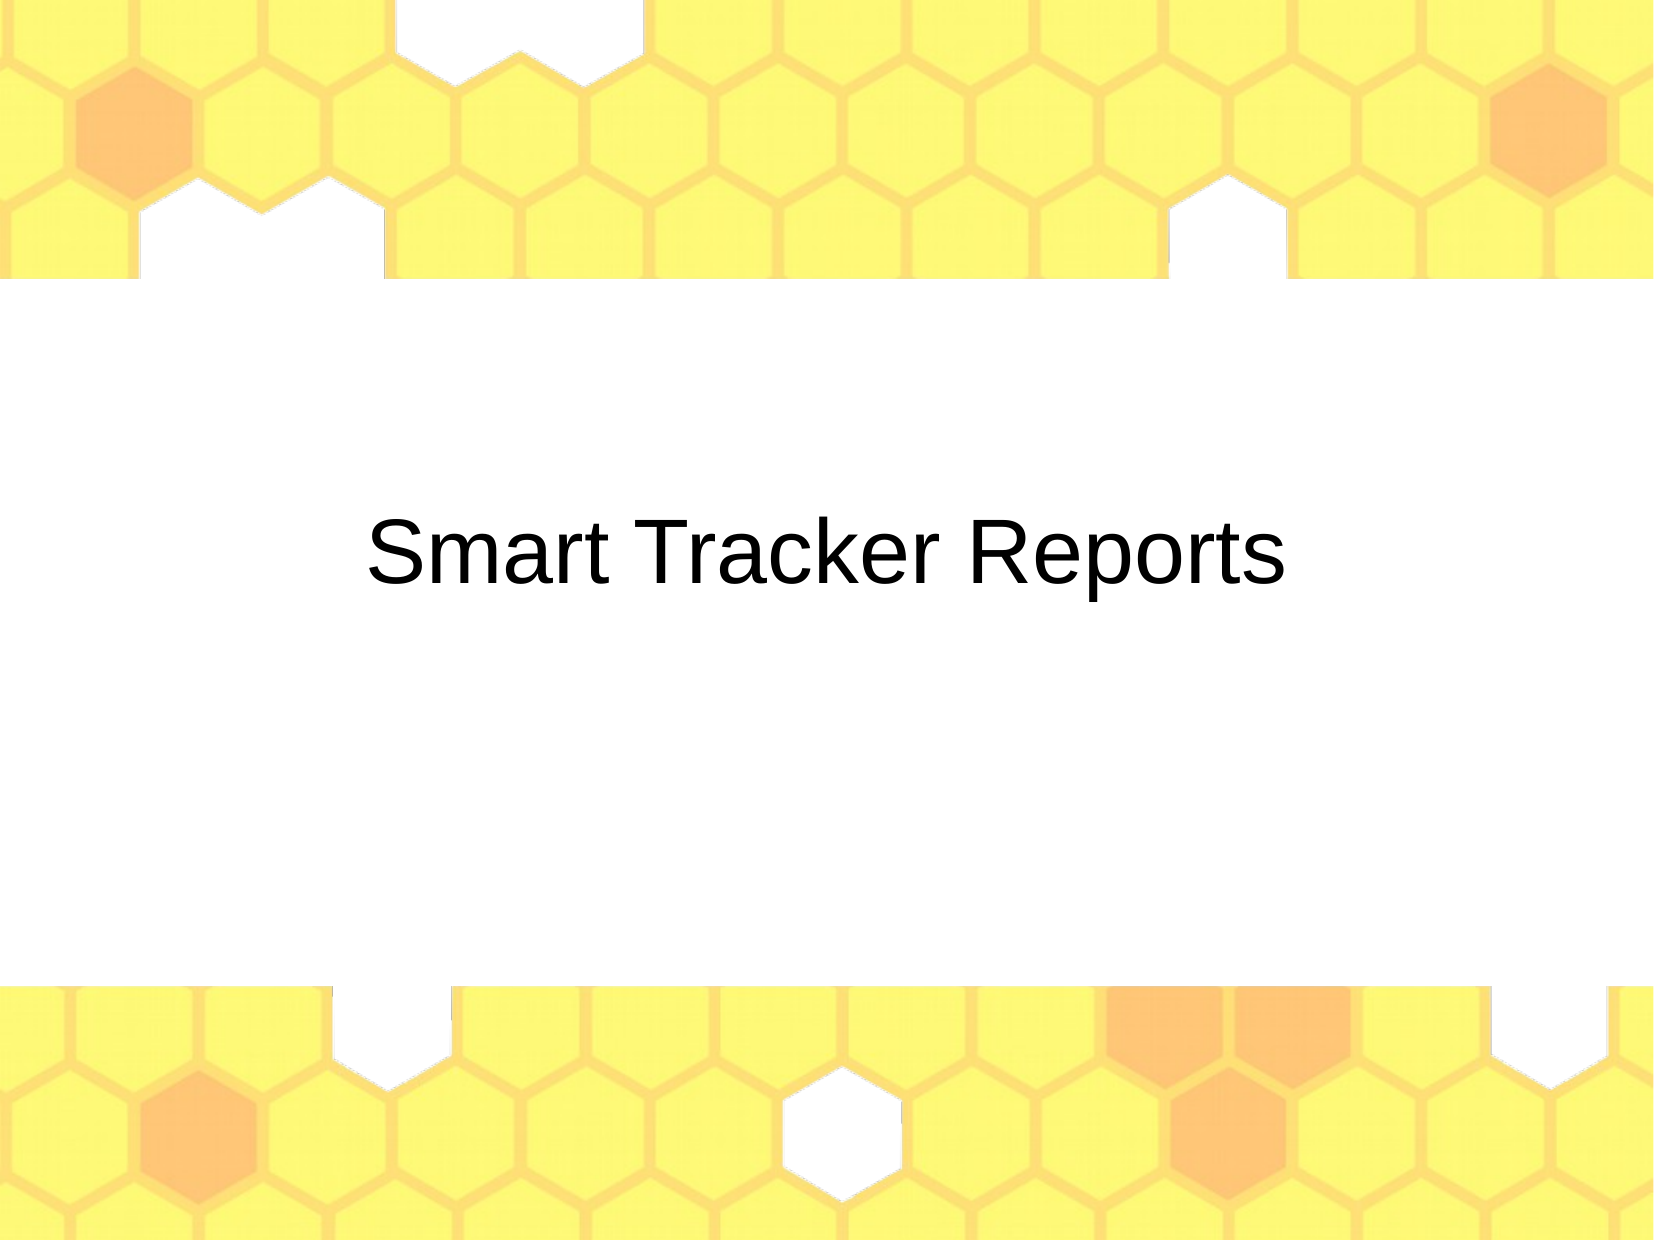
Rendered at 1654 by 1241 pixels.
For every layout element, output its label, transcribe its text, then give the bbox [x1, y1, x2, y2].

picture [0, 0, 1654, 279]
picture [0, 986, 1654, 1240]
title Smart Tracker Reports [82, 418, 1571, 686]
